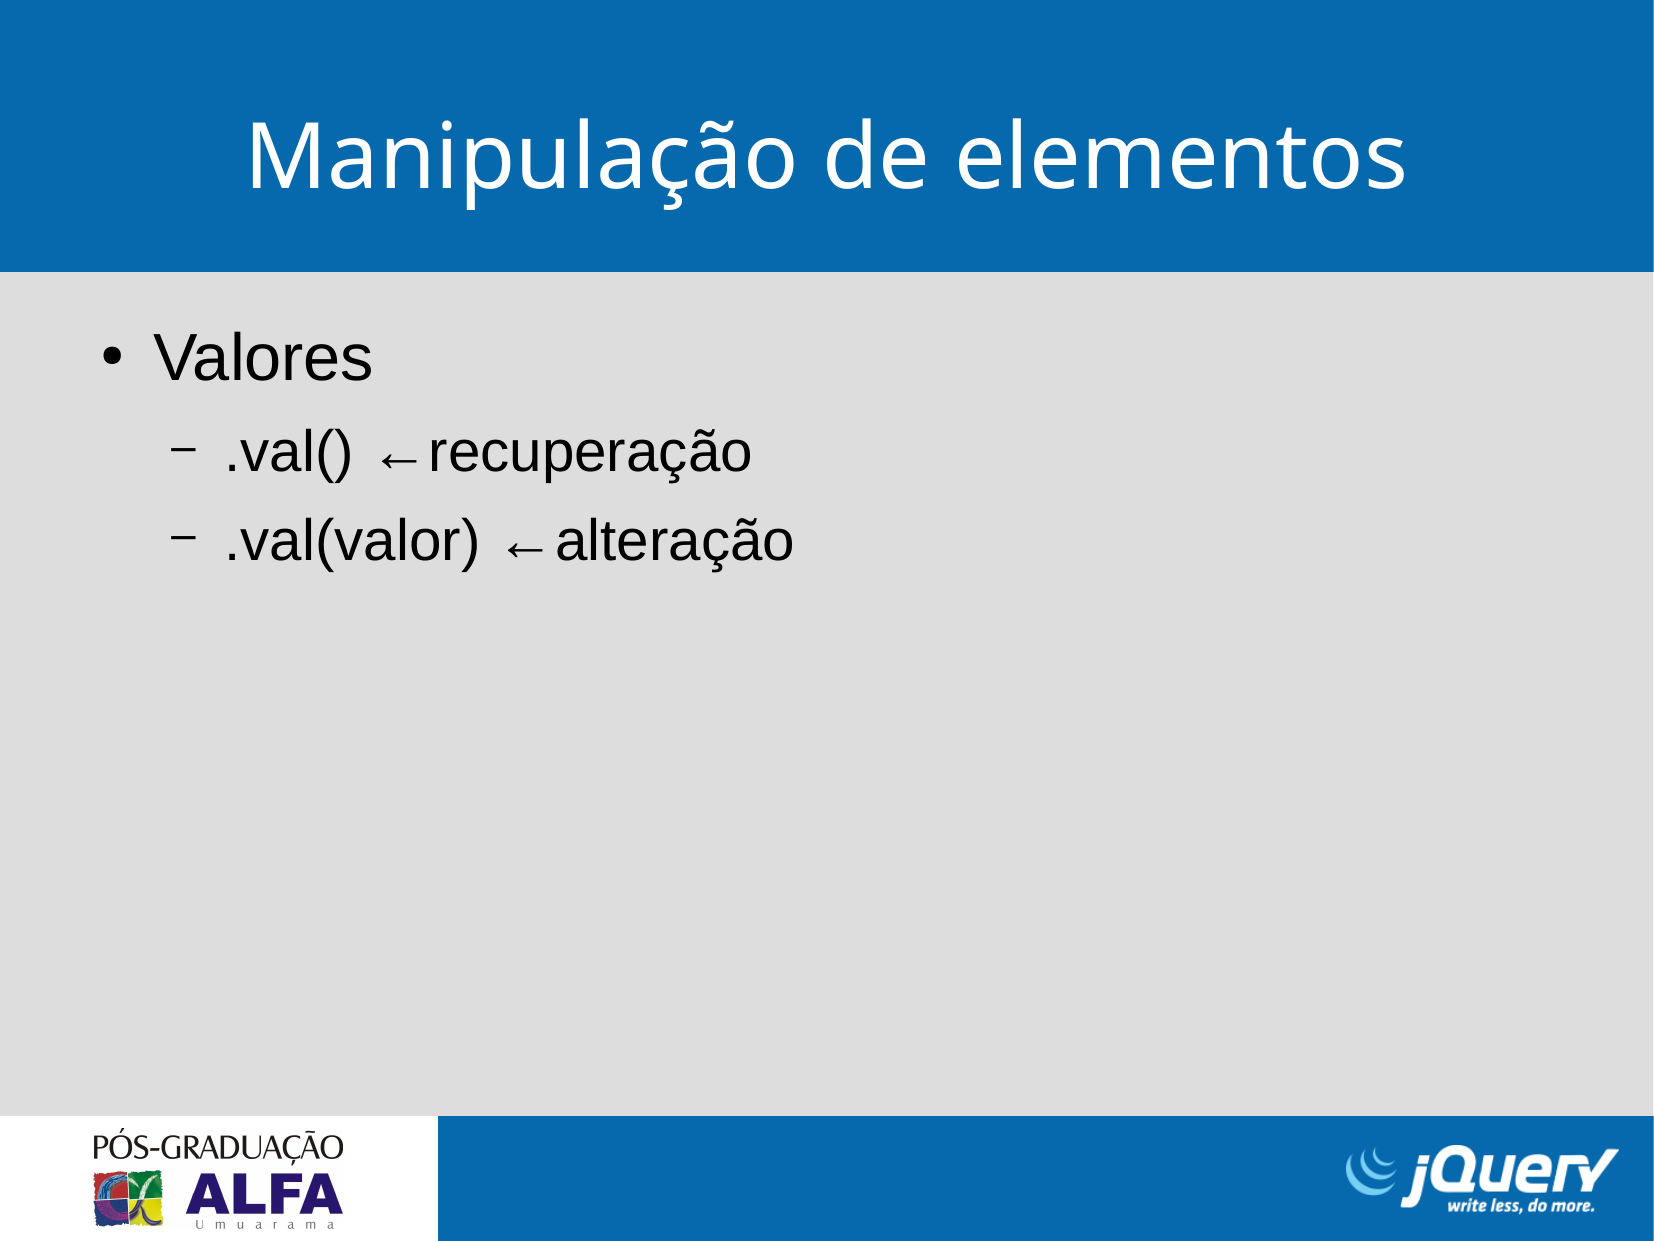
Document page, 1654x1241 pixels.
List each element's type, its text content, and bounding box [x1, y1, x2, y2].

picture [93, 1128, 343, 1229]
list Valores .val() ←recuperação .val(valor) ←alteração [82, 320, 1571, 1040]
picture [0, 0, 1654, 272]
picture [438, 1116, 1654, 1241]
title Manipulação de elementos [82, 49, 1571, 257]
